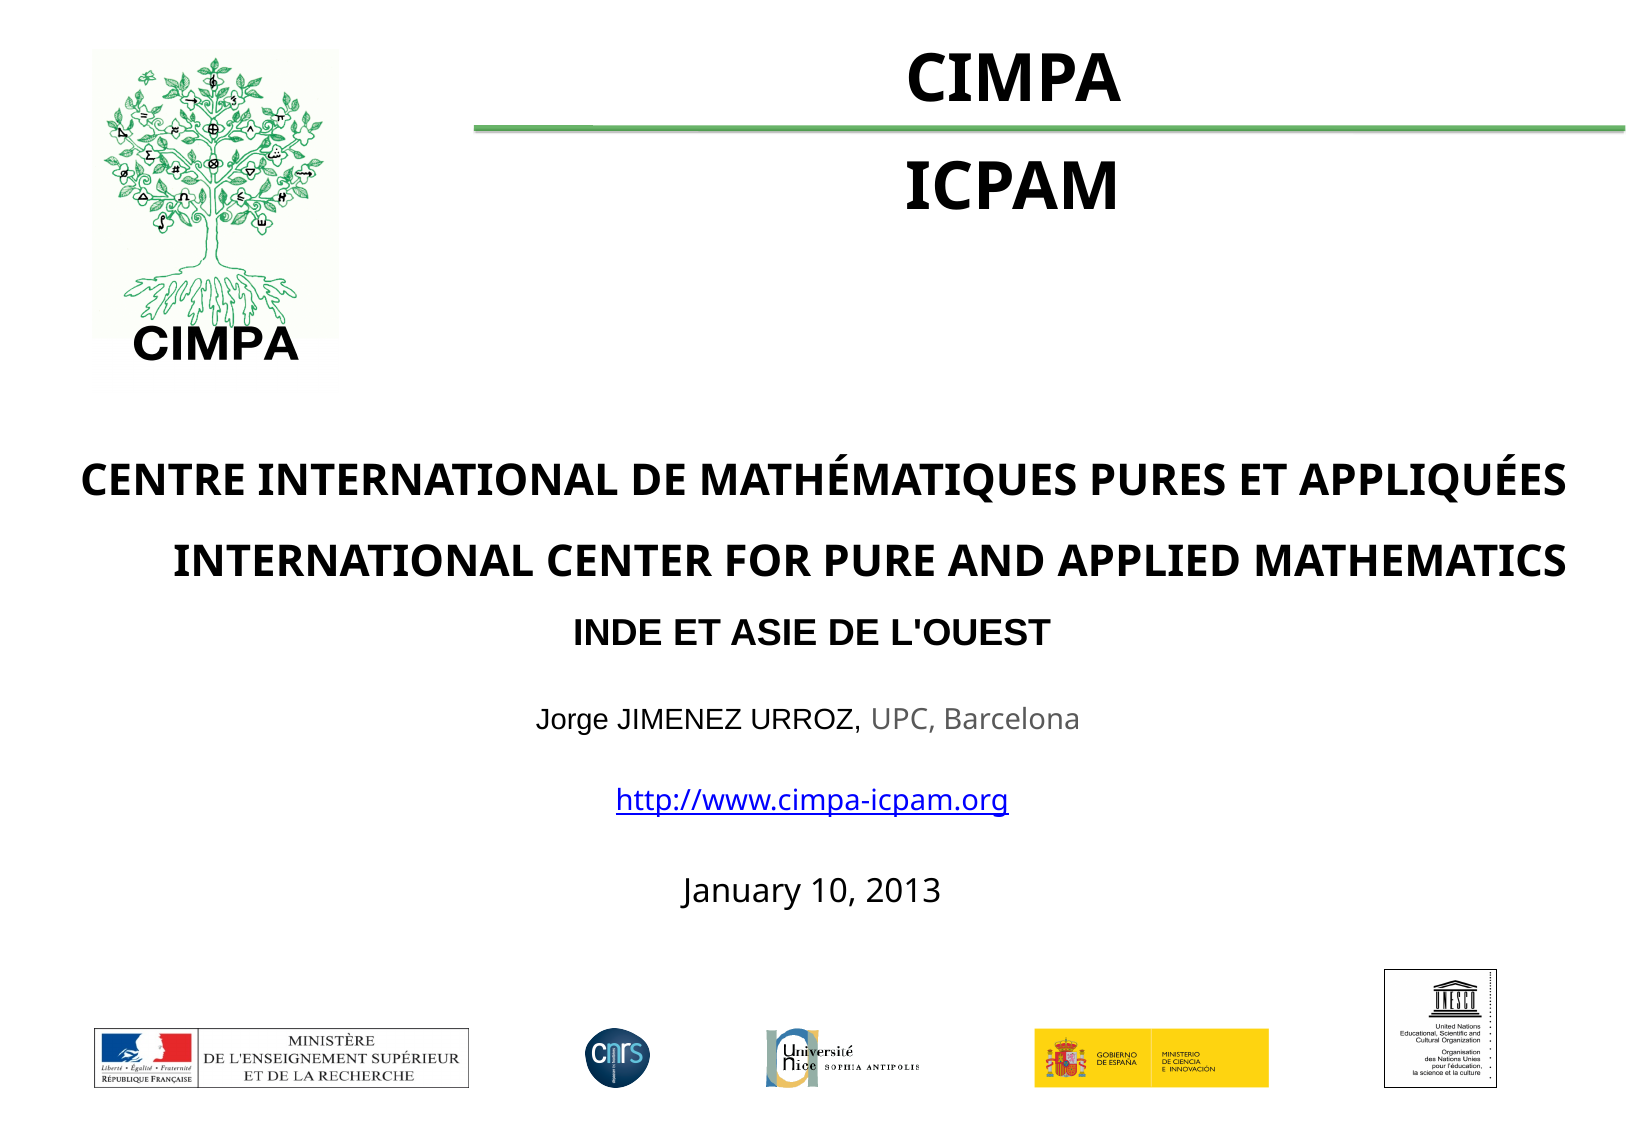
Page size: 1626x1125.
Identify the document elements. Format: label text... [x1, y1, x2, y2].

picture [1385, 970, 1496, 1087]
picture [94, 1028, 469, 1088]
picture [766, 1028, 919, 1088]
text_box INDE ET ASIE DE L'OUEST Jorge JIMENEZ URROZ, UPC, Barcelona http://www.cimpa-icpam.org January 10, 2013 [440, 599, 1185, 913]
picture [585, 1028, 650, 1088]
picture [1034, 1028, 1269, 1088]
picture [92, 49, 339, 393]
